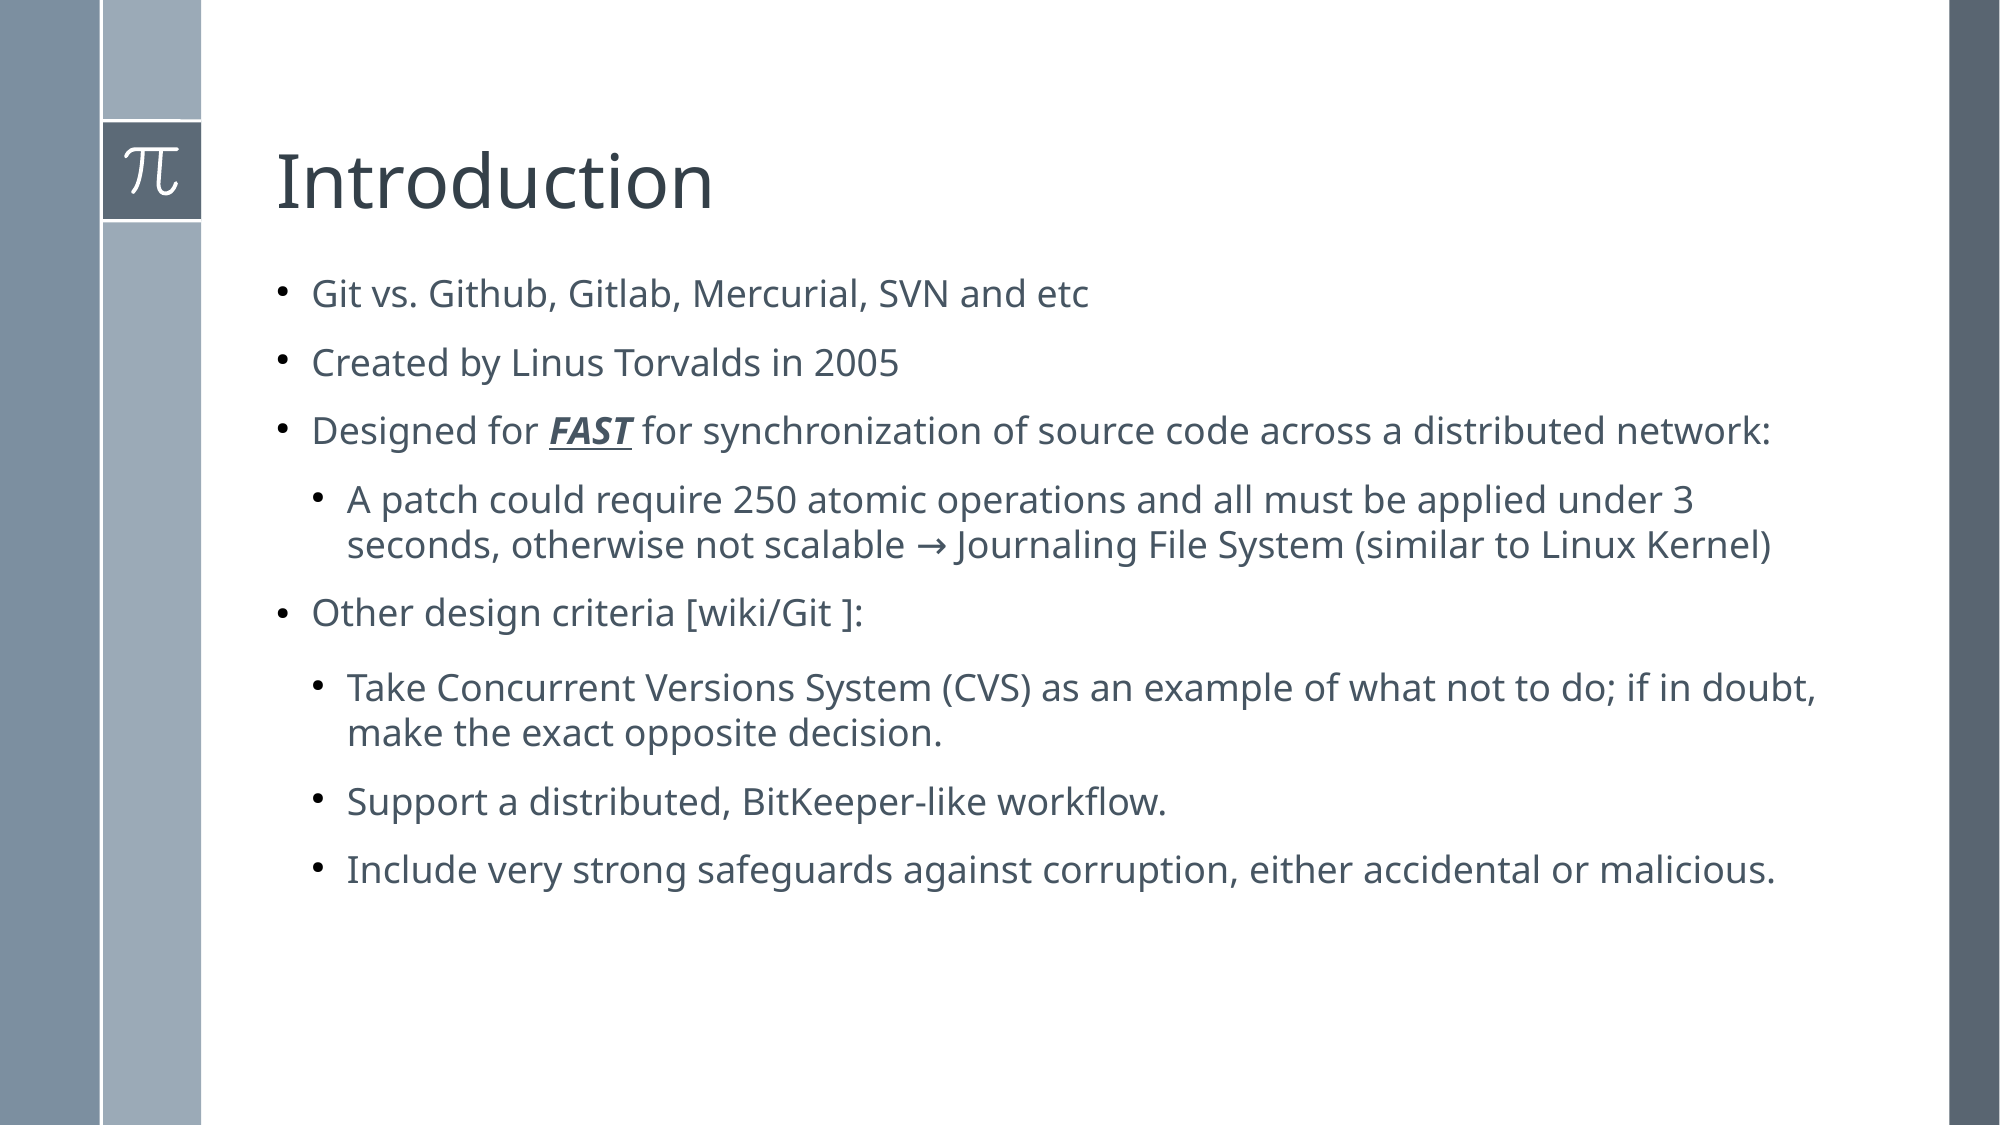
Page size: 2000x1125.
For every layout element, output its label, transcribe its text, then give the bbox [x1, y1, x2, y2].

text_box Introduction [261, 29, 1867, 233]
text_box Git vs. Github, Gitlab, Mercurial, SVN and etc Created by Linus Torvalds in 2005 Designed for FAST for synchronization of source code across a distributed network: A patch could require 250 atomic operations and all must be applied under 3 seconds, otherwise not scalable → Journaling File System (similar to Linux Kernel) Other design criteria [wiki/Git ]: Take Concurrent Versions System (CVS) as an example of what not to do; if in doubt, make the exact opposite decision. Support a distributed, BitKeeper-like workflow. Include very strong safeguards against corruption, either accidental or malicious. [261, 262, 1845, 1013]
